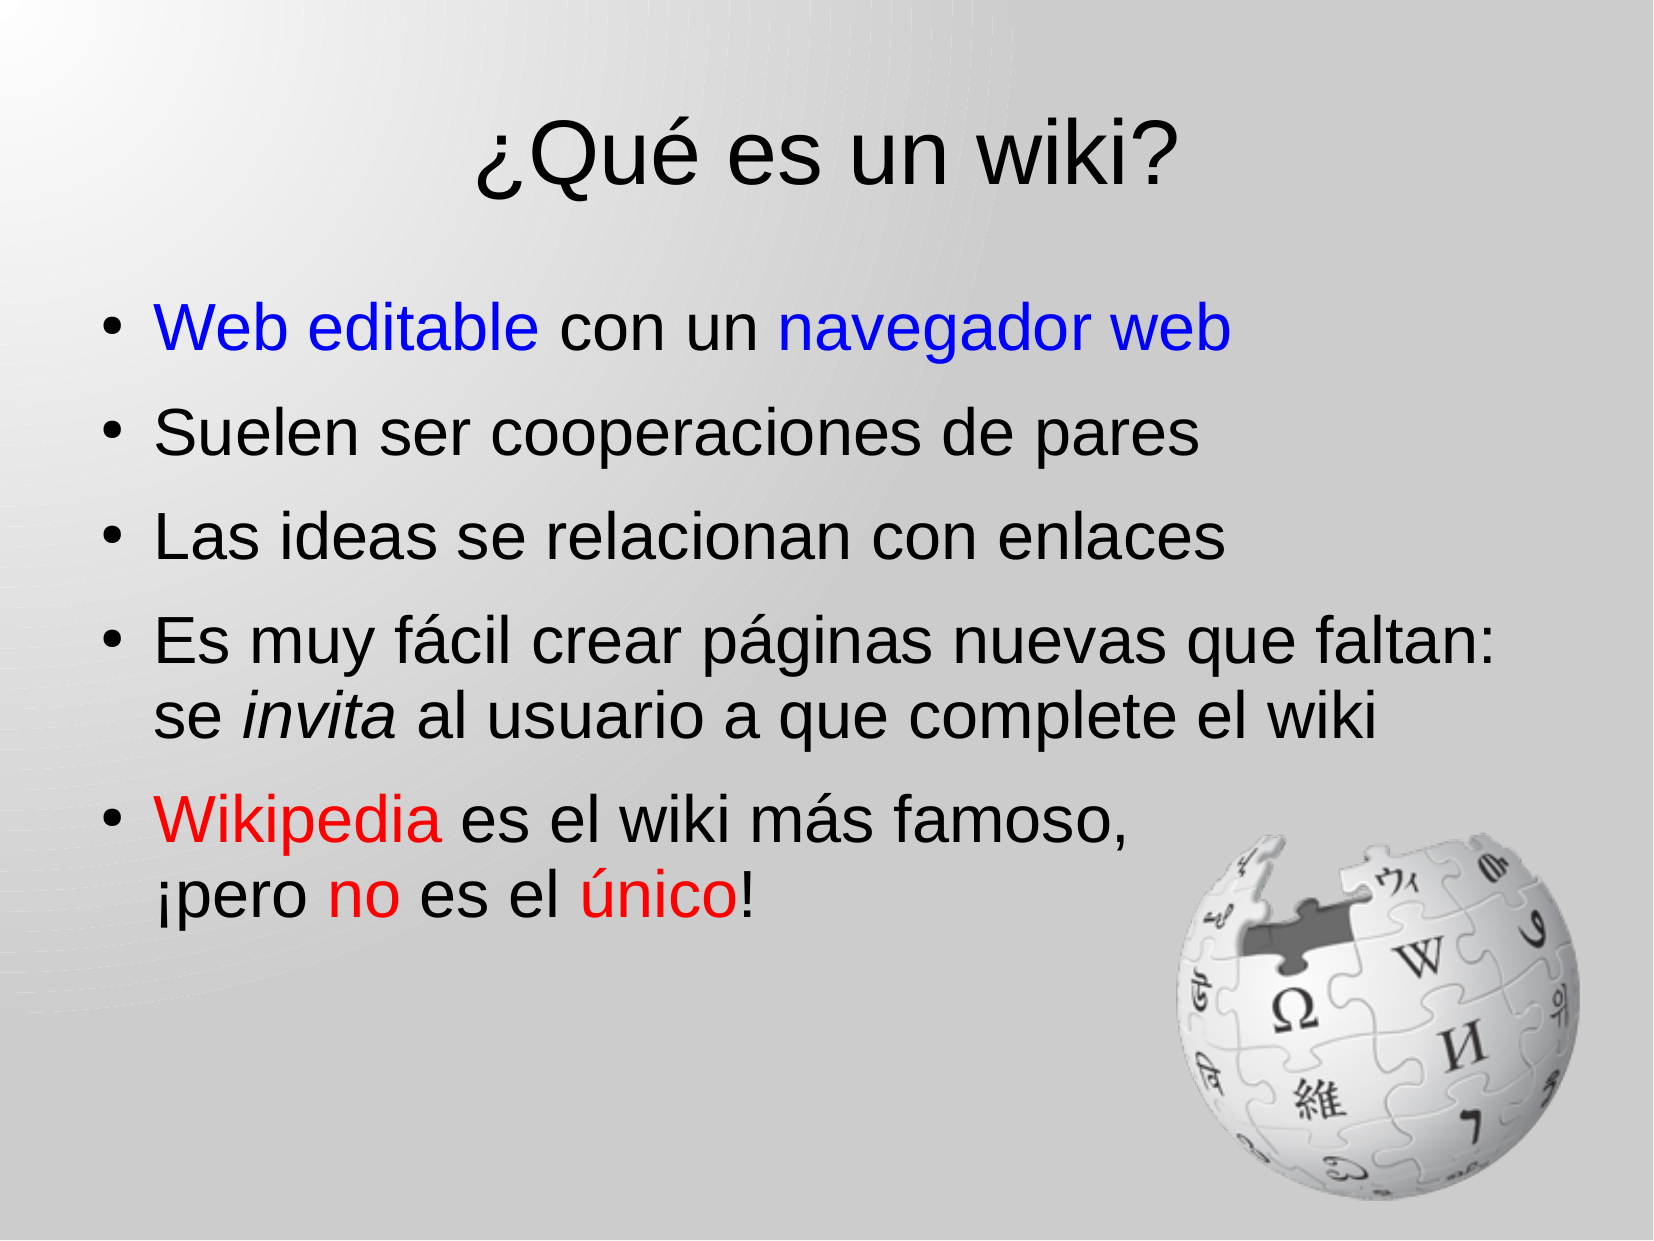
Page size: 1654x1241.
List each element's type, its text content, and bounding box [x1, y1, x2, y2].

list Web editable con un navegador web Suelen ser cooperaciones de pares Las ideas se relacionan con enlaces Es muy fácil crear páginas nuevas que faltan: se invita al usuario a que complete el wiki Wikipedia es el wiki más famoso, ¡pero no es el único! [82, 290, 1538, 1109]
picture [1169, 788, 1586, 1205]
title ¿Qué es un wiki? [82, 49, 1571, 257]
